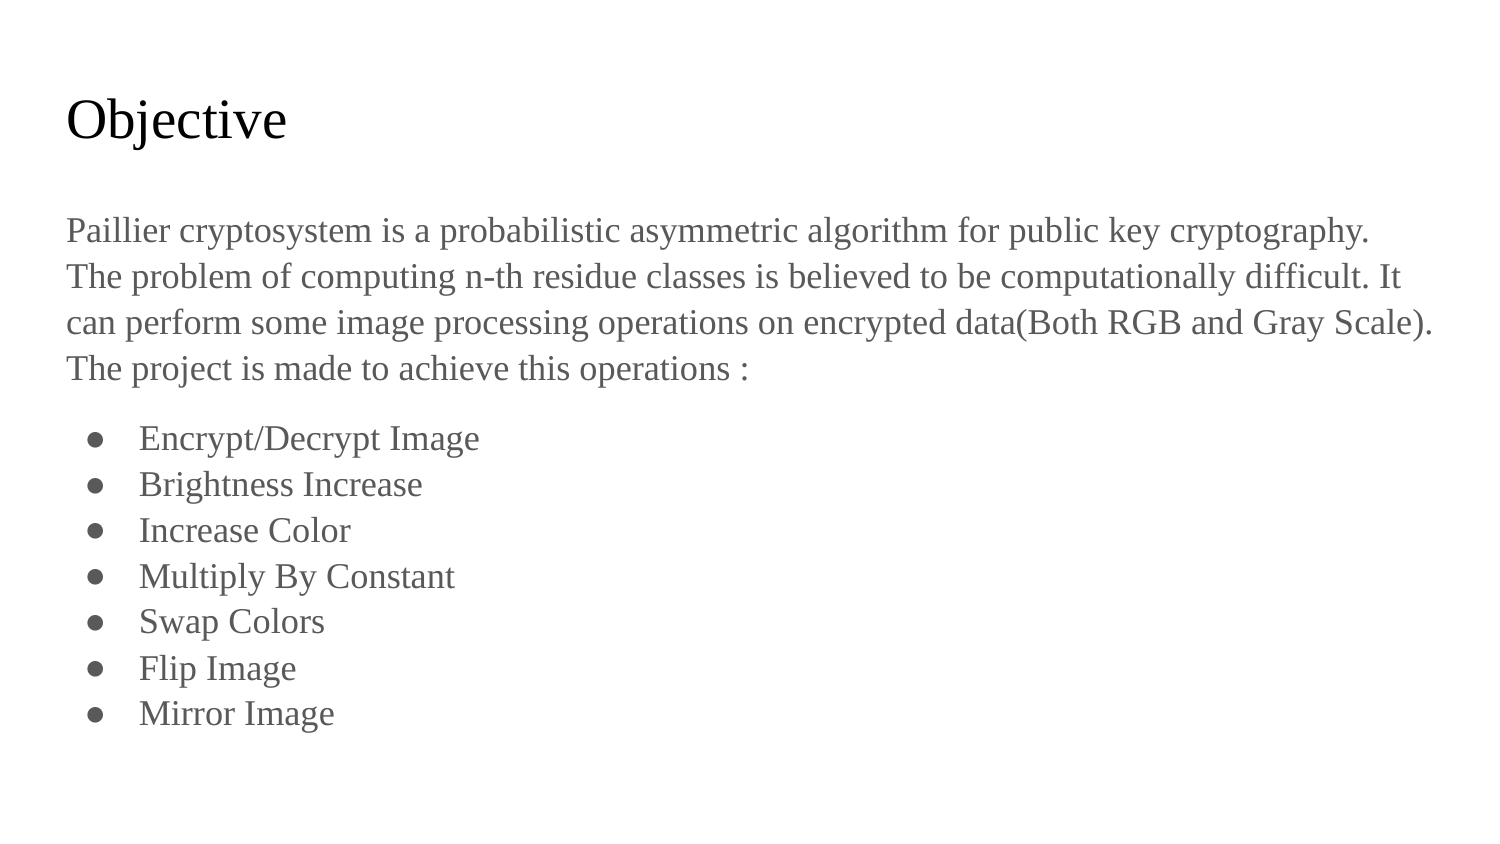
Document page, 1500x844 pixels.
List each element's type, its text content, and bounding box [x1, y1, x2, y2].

list Paillier cryptosystem is a probabilistic asymmetric algorithm for public key cryptography. The problem of computing n-th residue classes is believed to be computationally difficult. It can perform some image processing operations on encrypted data(Both RGB and Gray Scale). The project is made to achieve this operations : Encrypt/Decrypt Image Brightness Increase Increase Color Multiply By Constant Swap Colors Flip Image Mirror Image [51, 189, 1449, 750]
title Objective [51, 72, 1449, 167]
